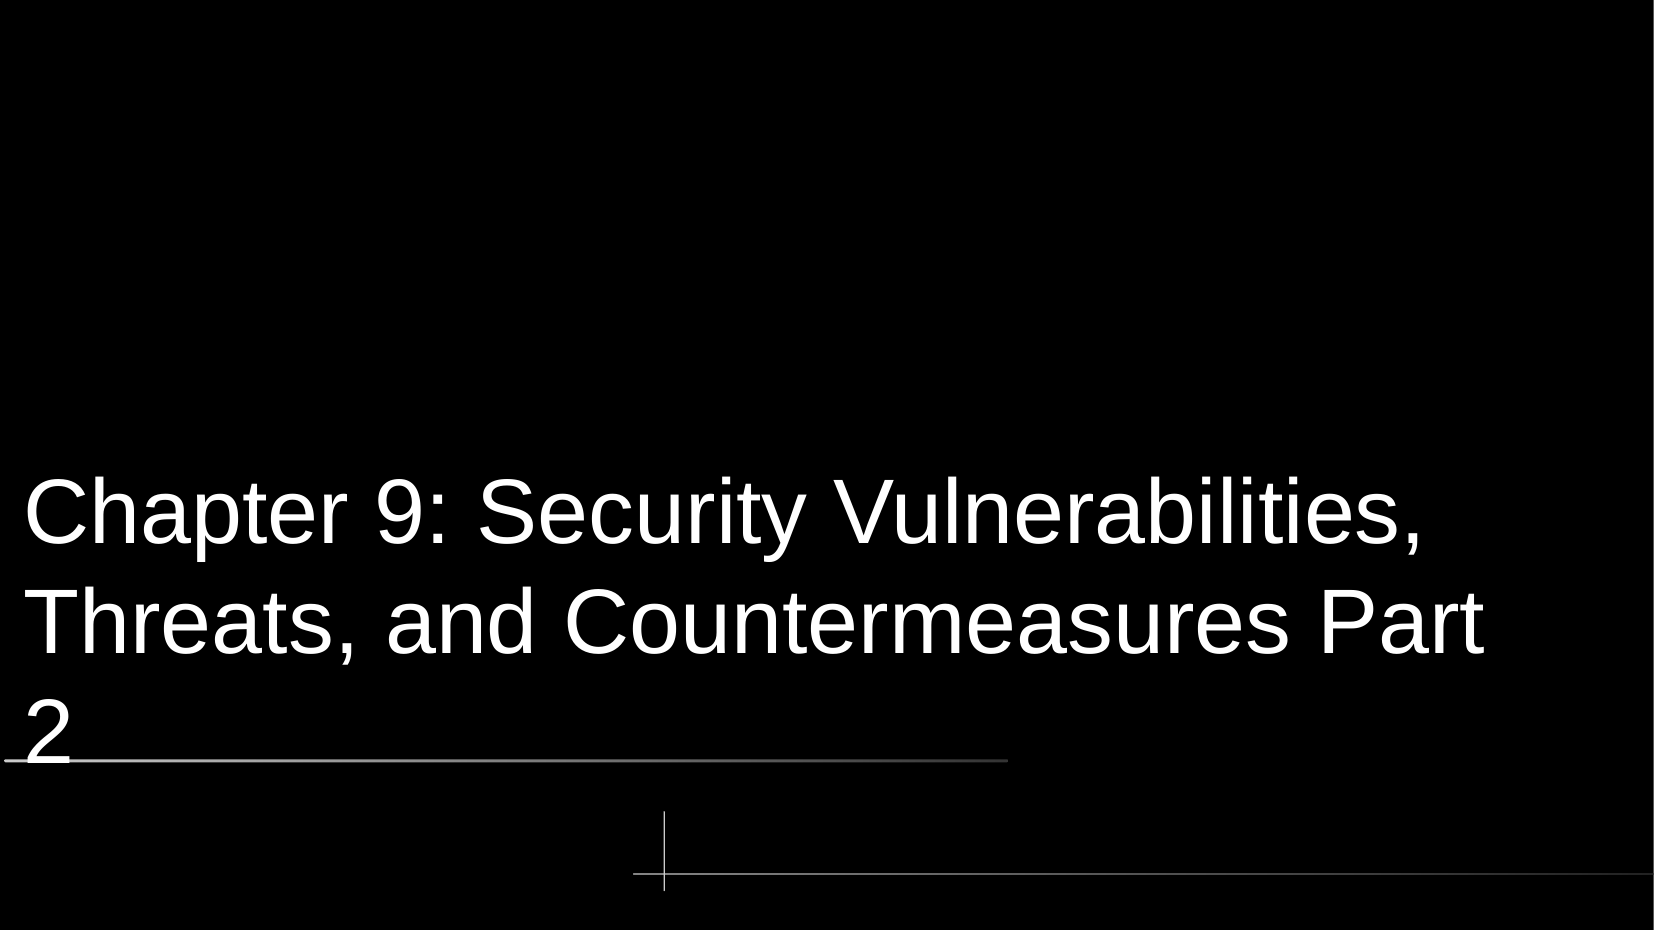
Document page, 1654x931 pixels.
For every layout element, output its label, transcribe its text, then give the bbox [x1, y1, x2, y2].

title Chapter 9: Security Vulnerabilities, Threats, and Countermeasures Part 2 [23, 449, 1501, 784]
